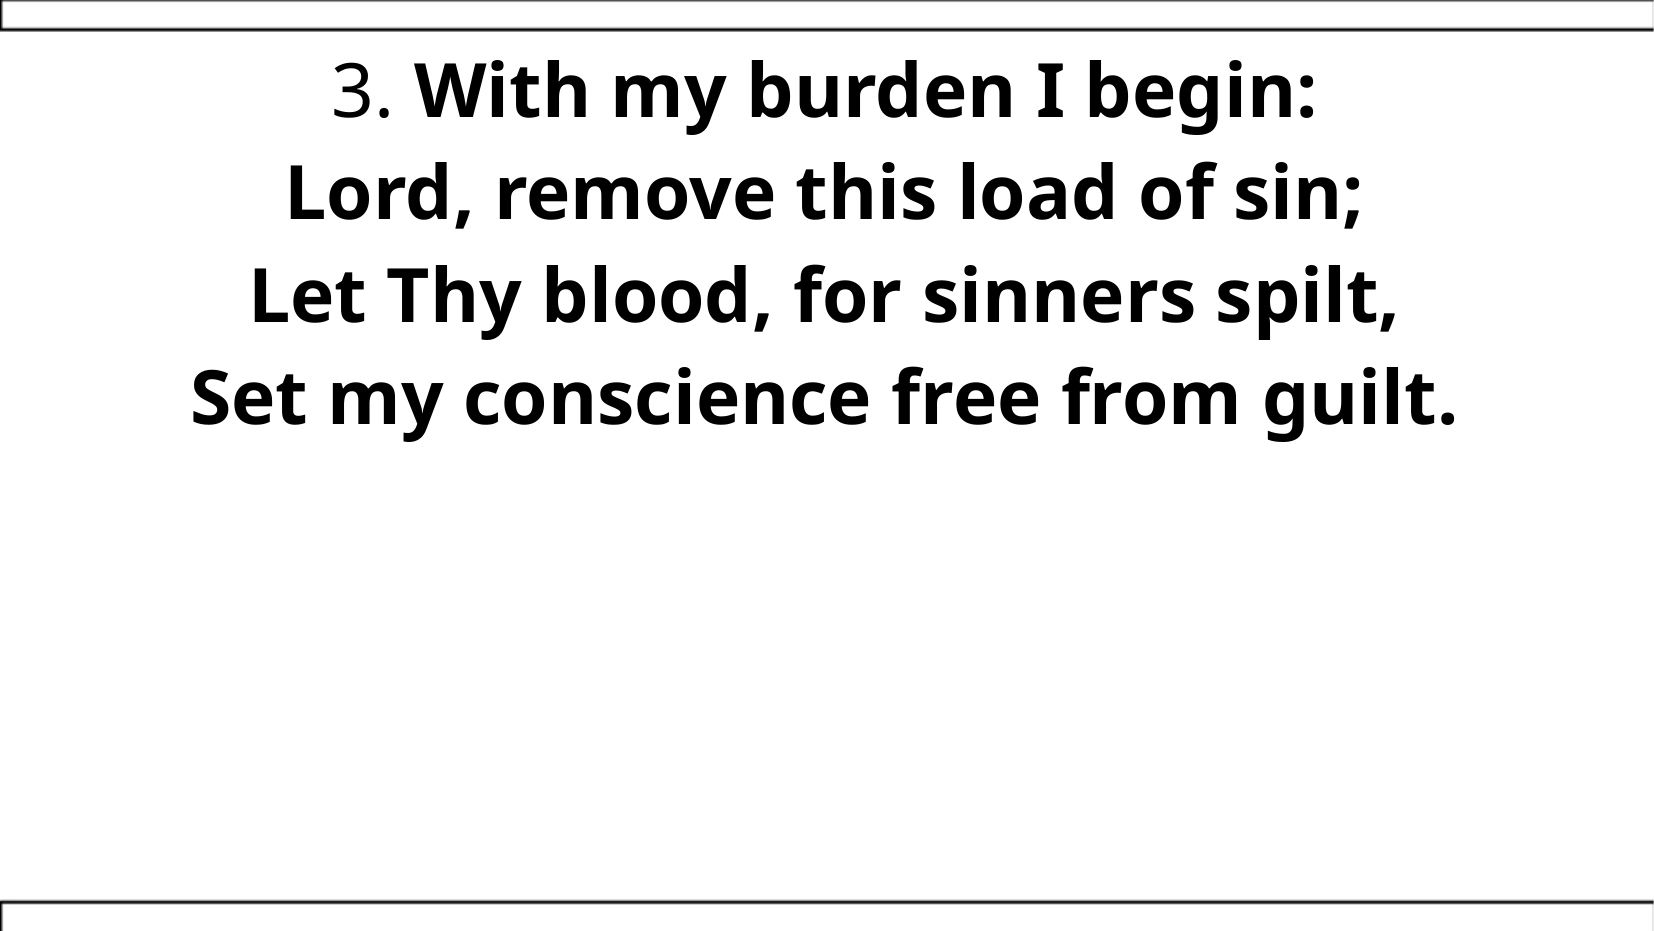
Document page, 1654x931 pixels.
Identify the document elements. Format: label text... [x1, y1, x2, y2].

text_box 3. With my burden I begin: Lord, remove this load of sin; Let Thy blood, for sinners spilt, Set my conscience free from guilt. [105, 30, 1546, 466]
picture [0, 0, 1654, 931]
